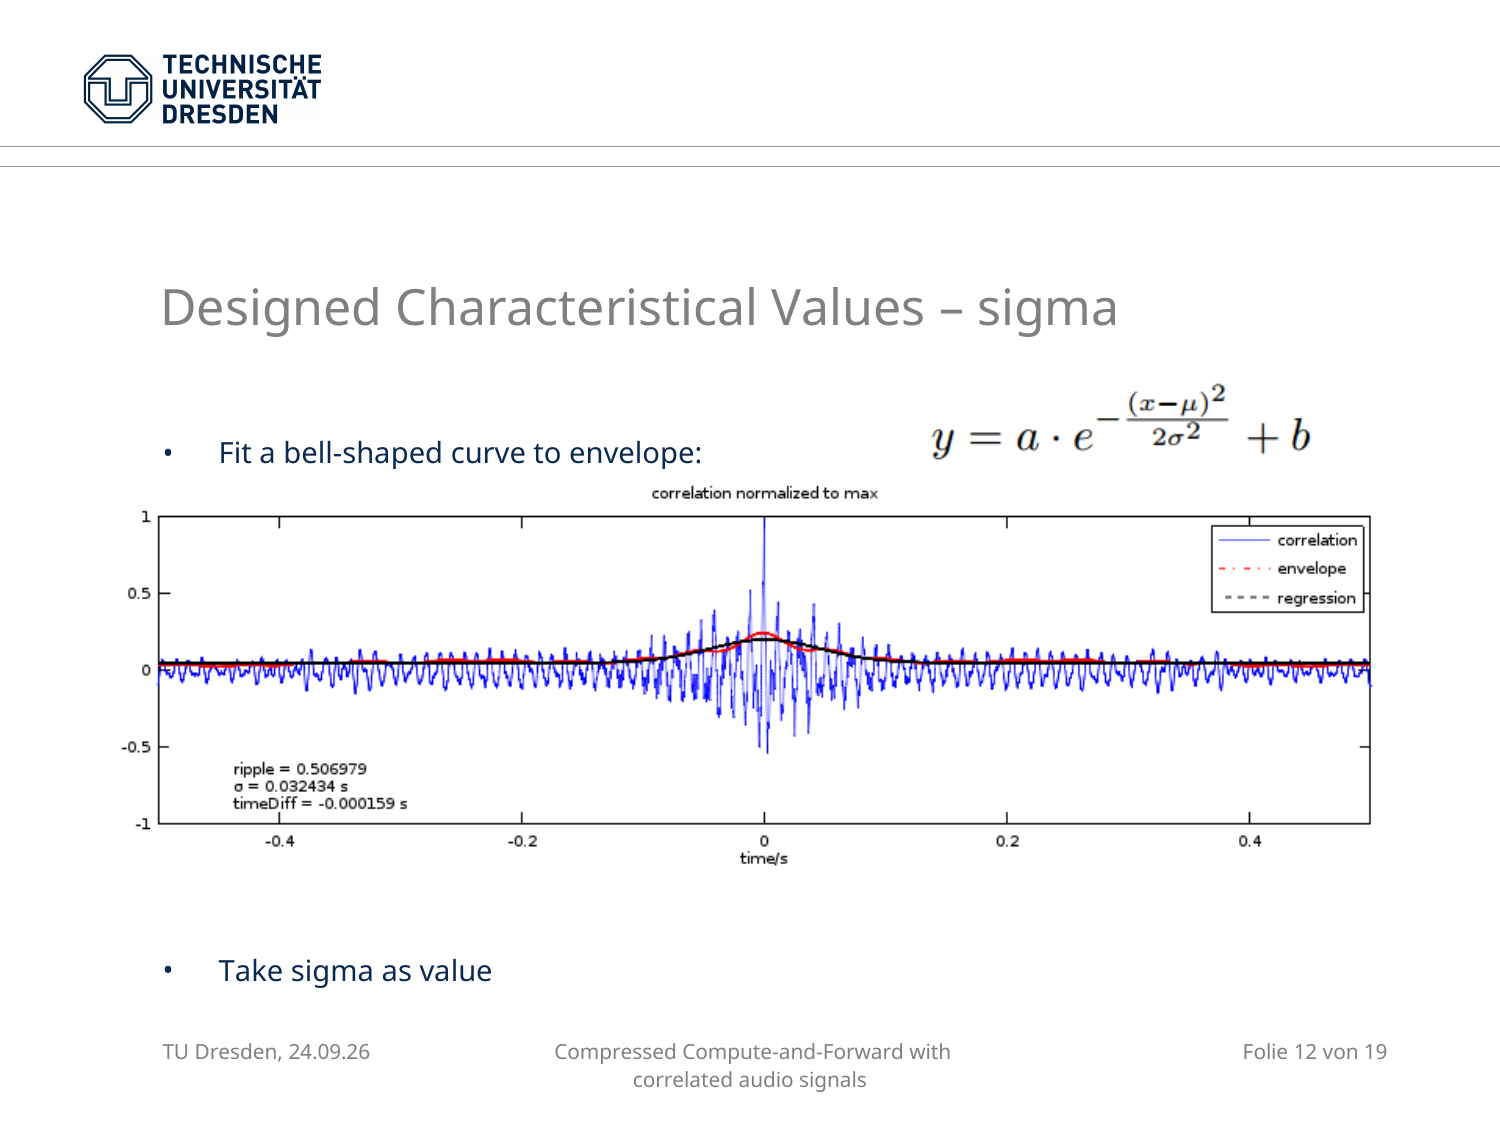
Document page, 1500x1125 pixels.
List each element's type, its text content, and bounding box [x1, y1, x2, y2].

list Fit a bell-shaped curve to envelope: Take sigma as value [162, 425, 885, 469]
title Designed Characteristical Values – sigma [160, 238, 1392, 374]
list Fit a bell-shaped curve to envelope: Take sigma as value [162, 875, 1388, 1093]
picture [83, 54, 321, 124]
picture [116, 362, 1418, 875]
